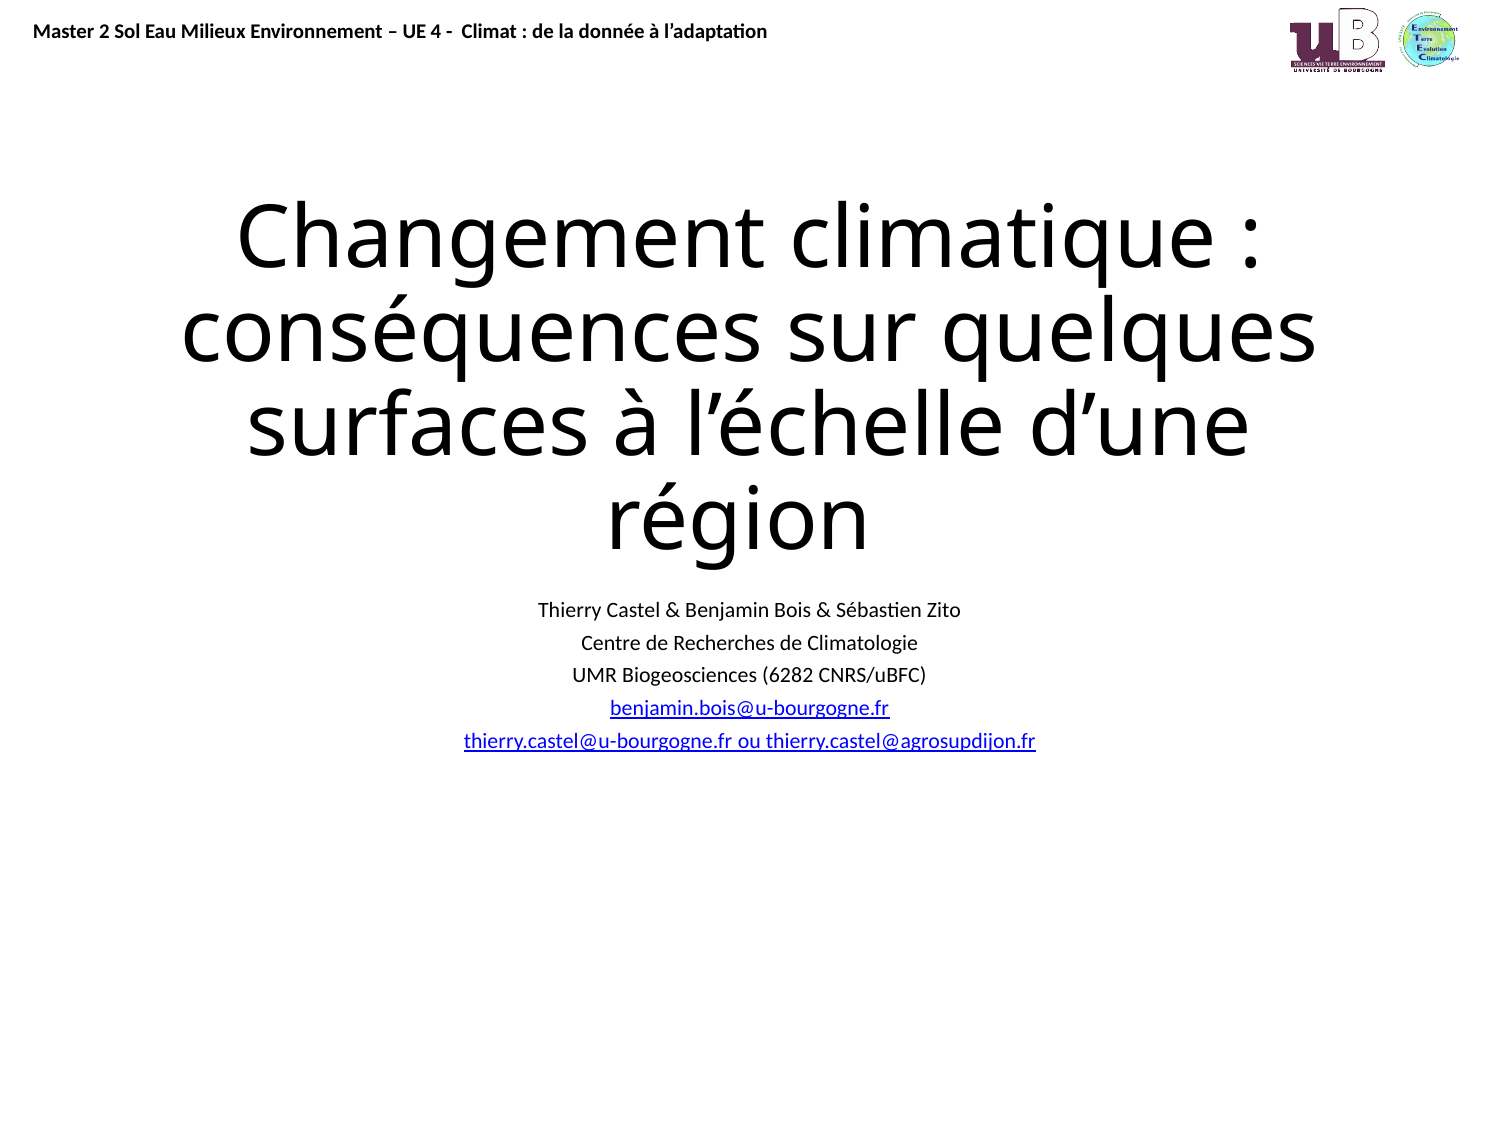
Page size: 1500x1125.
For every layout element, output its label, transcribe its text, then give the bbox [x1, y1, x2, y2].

text_box Thierry Castel & Benjamin Bois & Sébastien Zito Centre de Recherches de Climatologie UMR Biogeosciences (6282 CNRS/uBFC) benjamin.bois@u-bourgogne.fr thierry.castel@u-bourgogne.fr ou thierry.castel@agrosupdijon.fr [187, 590, 1313, 863]
picture [1290, 8, 1385, 72]
text_box Changement climatique : conséquences sur quelques surfaces à l’échelle d’une région [112, 184, 1388, 576]
picture [1396, 8, 1461, 72]
